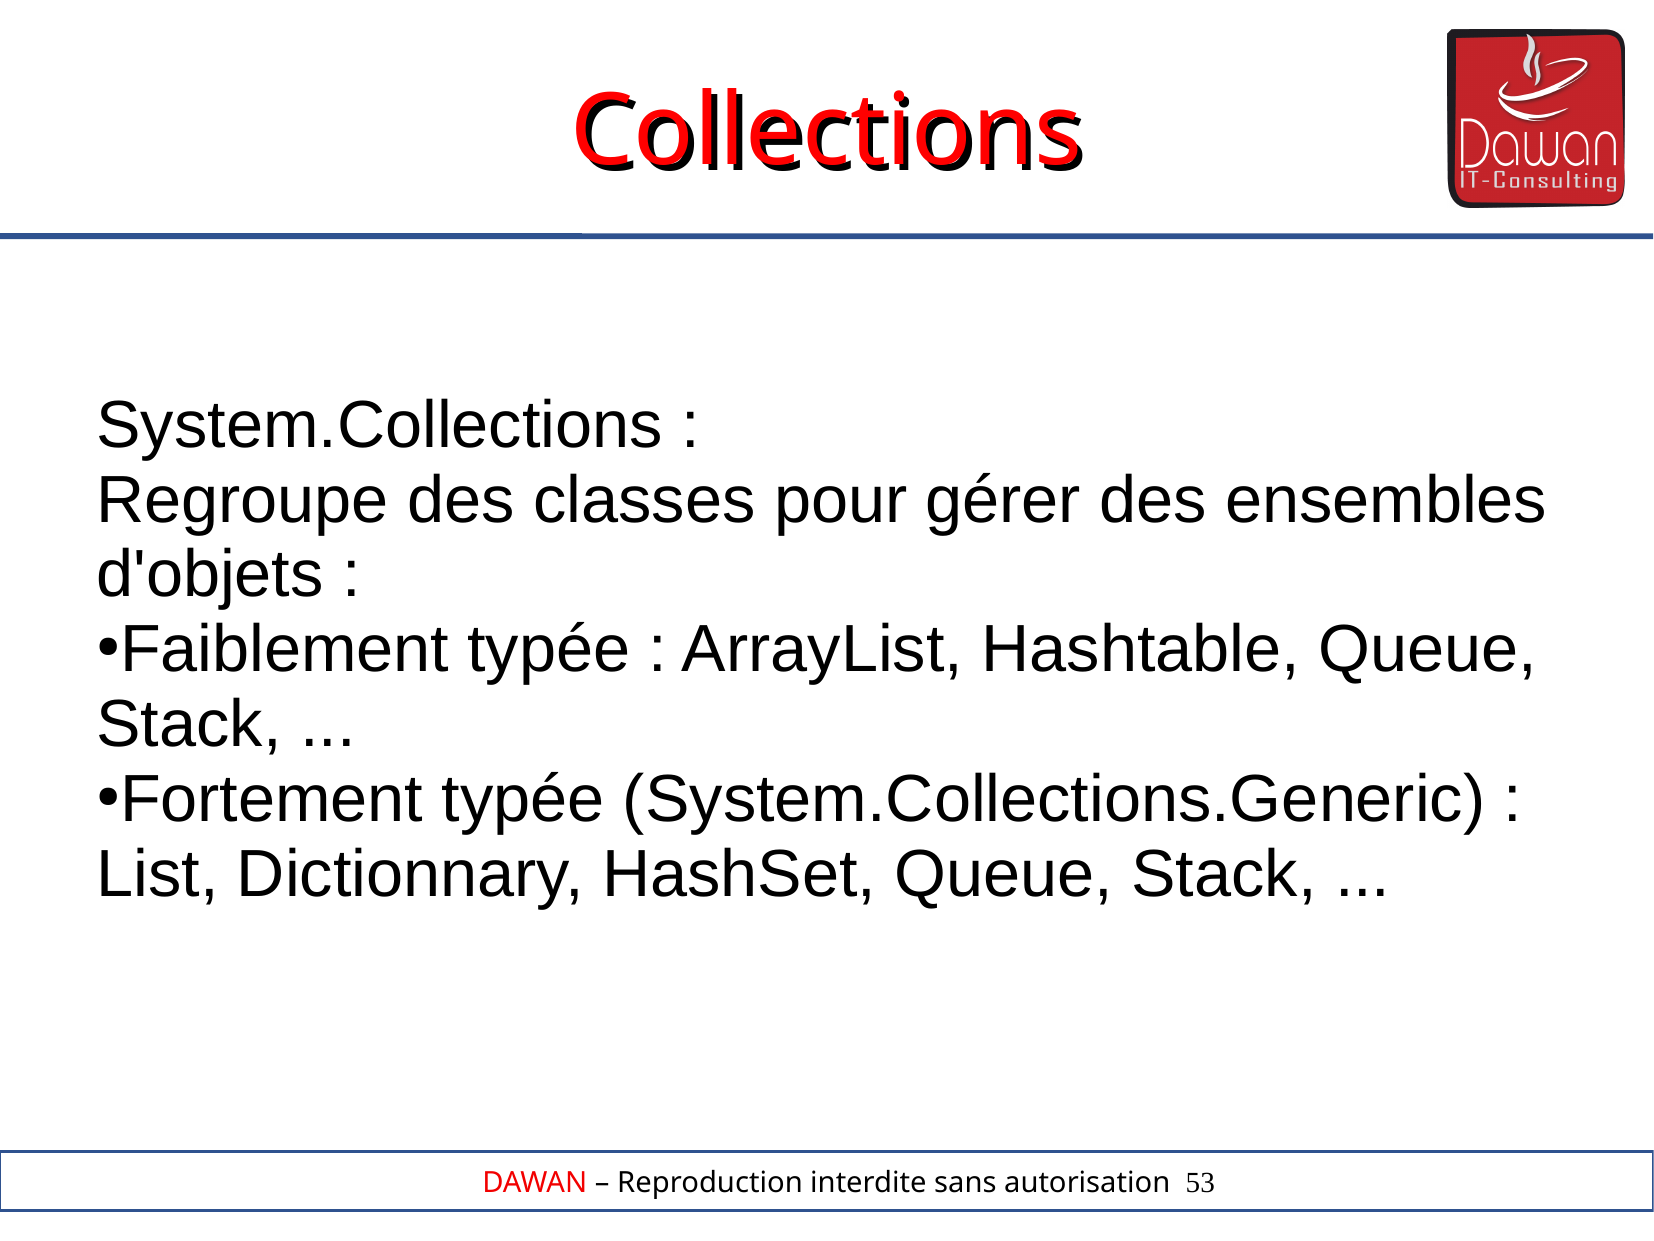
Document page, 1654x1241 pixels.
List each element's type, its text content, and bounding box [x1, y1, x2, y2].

text_box System.Collections : Regroupe des classes pour gérer des ensembles d'objets : Faiblement typée : ArrayList, Hashtable, Queue, Stack, ... Fortement typée (System.Collections.Generic) : List, Dictionnary, HashSet, Queue, Stack, ... [81, 379, 1565, 993]
text_box [1185, 1163, 1565, 1228]
text_box Collections [88, 50, 1565, 182]
